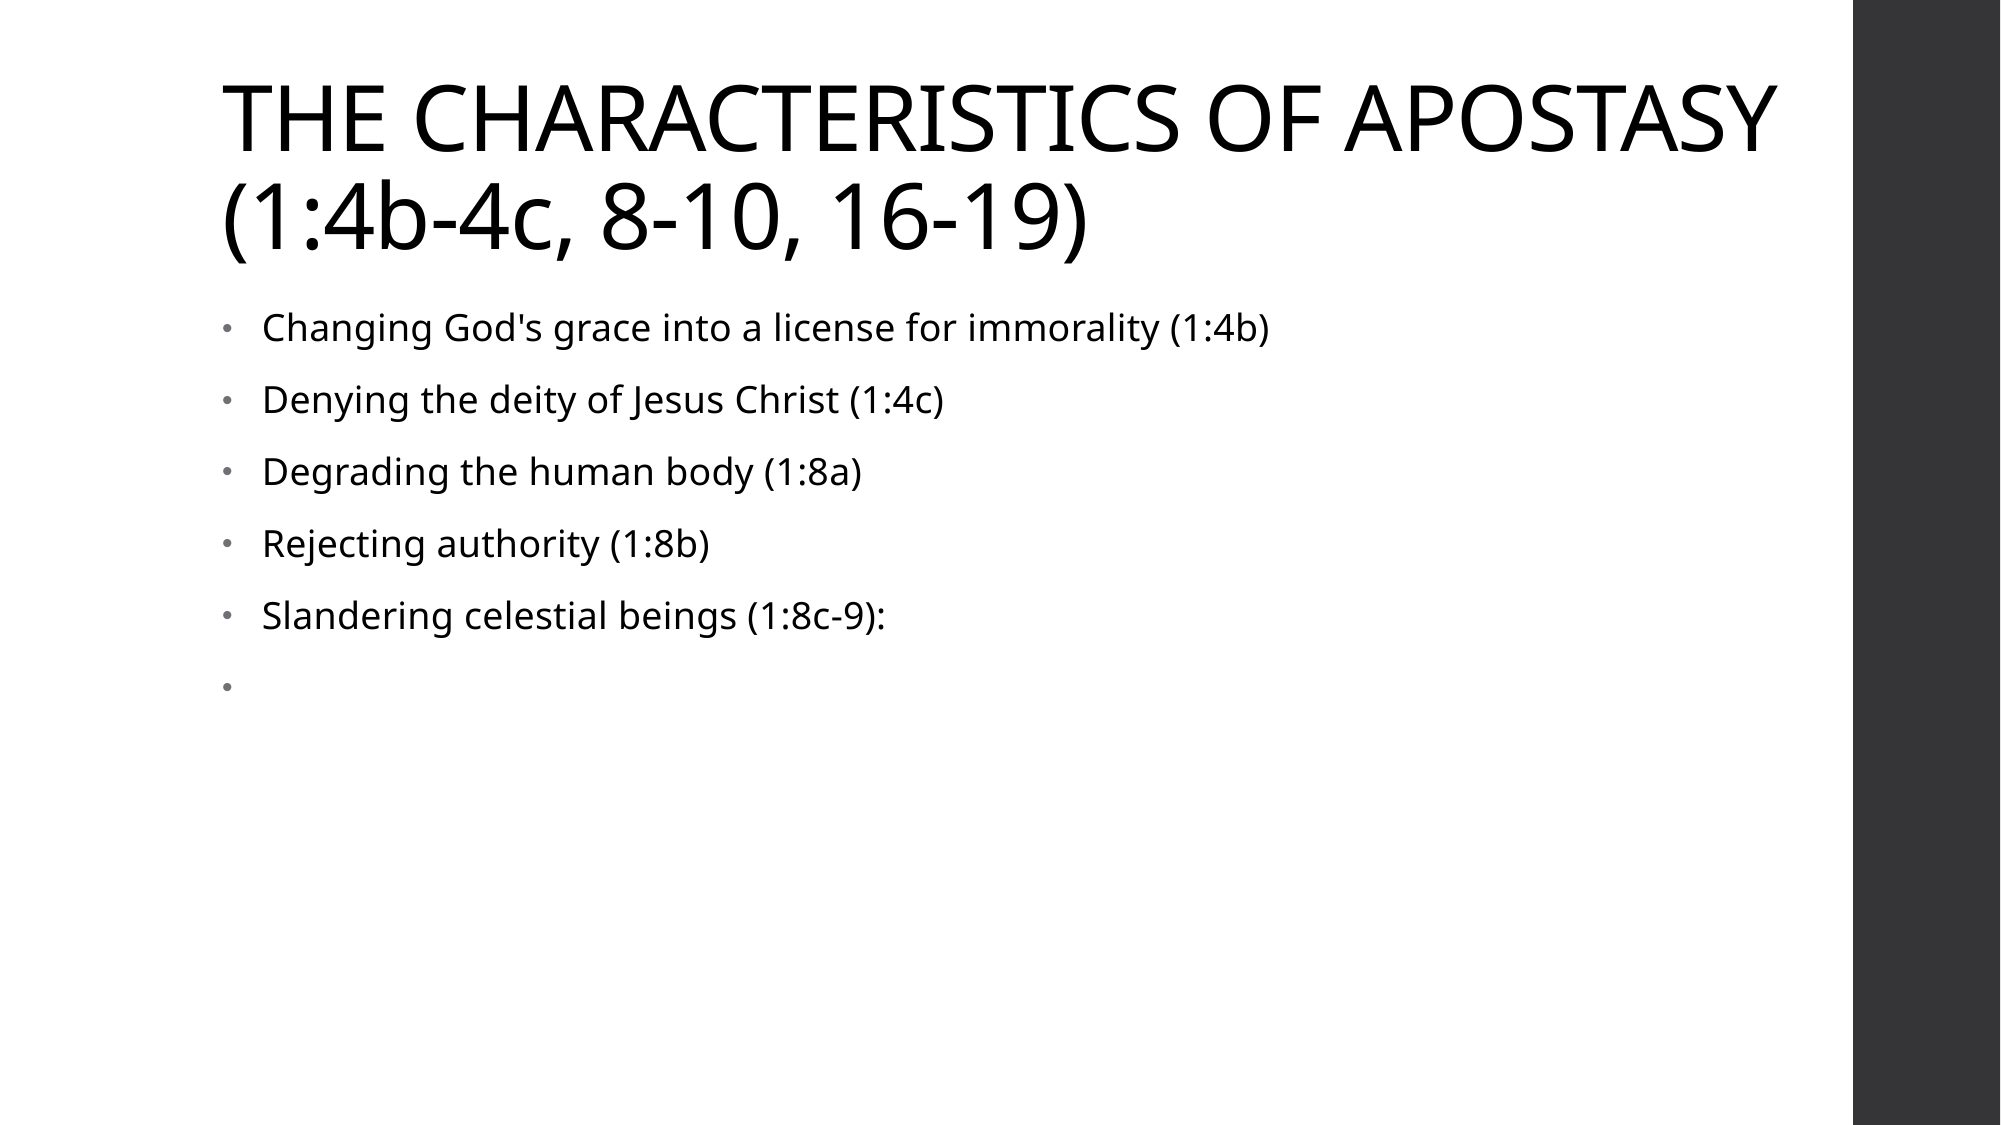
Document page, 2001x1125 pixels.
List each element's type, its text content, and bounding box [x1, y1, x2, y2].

list Changing God's grace into a license for immorality (1:4b) Denying the deity of Jesus Christ (1:4c) Degrading the human body (1:8a) Rejecting authority (1:8b) Slandering celestial beings (1:8c-9): [206, 299, 1617, 1014]
title THE CHARACTERISTICS OF APOSTASY (1:4b-4c, 8-10, 16-19) [206, 60, 1797, 278]
